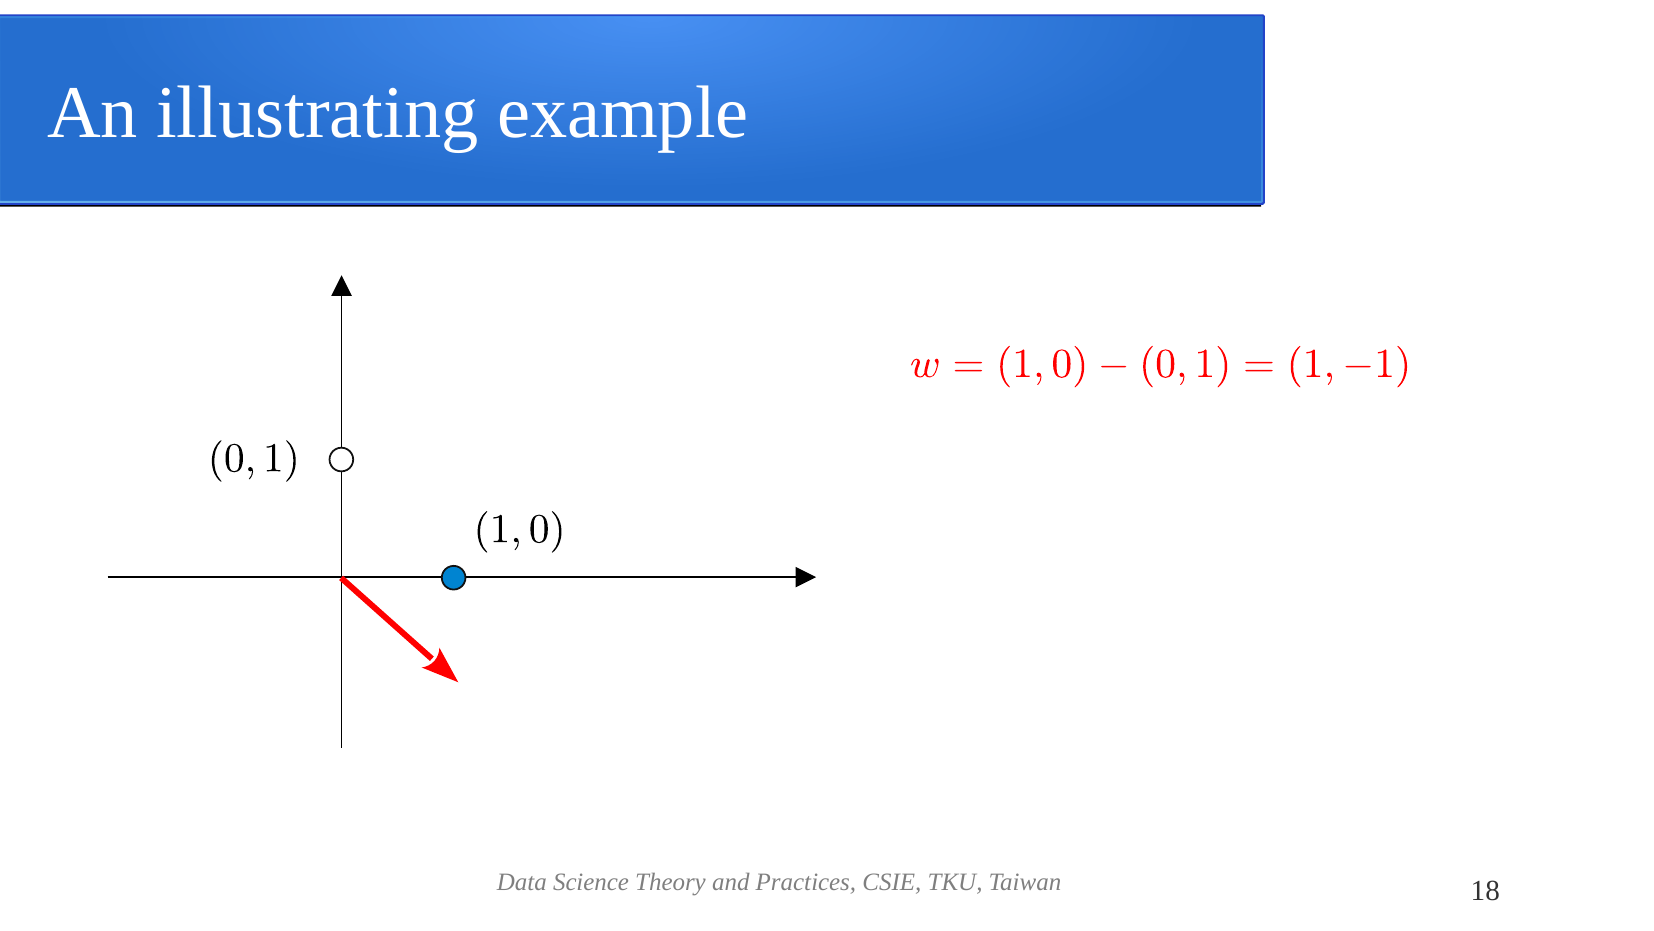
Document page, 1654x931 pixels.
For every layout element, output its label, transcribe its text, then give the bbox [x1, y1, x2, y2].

title An illustrating example [47, 35, 1199, 189]
text_box [329, 447, 354, 472]
picture [471, 509, 564, 555]
picture [206, 438, 298, 484]
text_box [441, 565, 466, 590]
picture [908, 344, 1409, 389]
